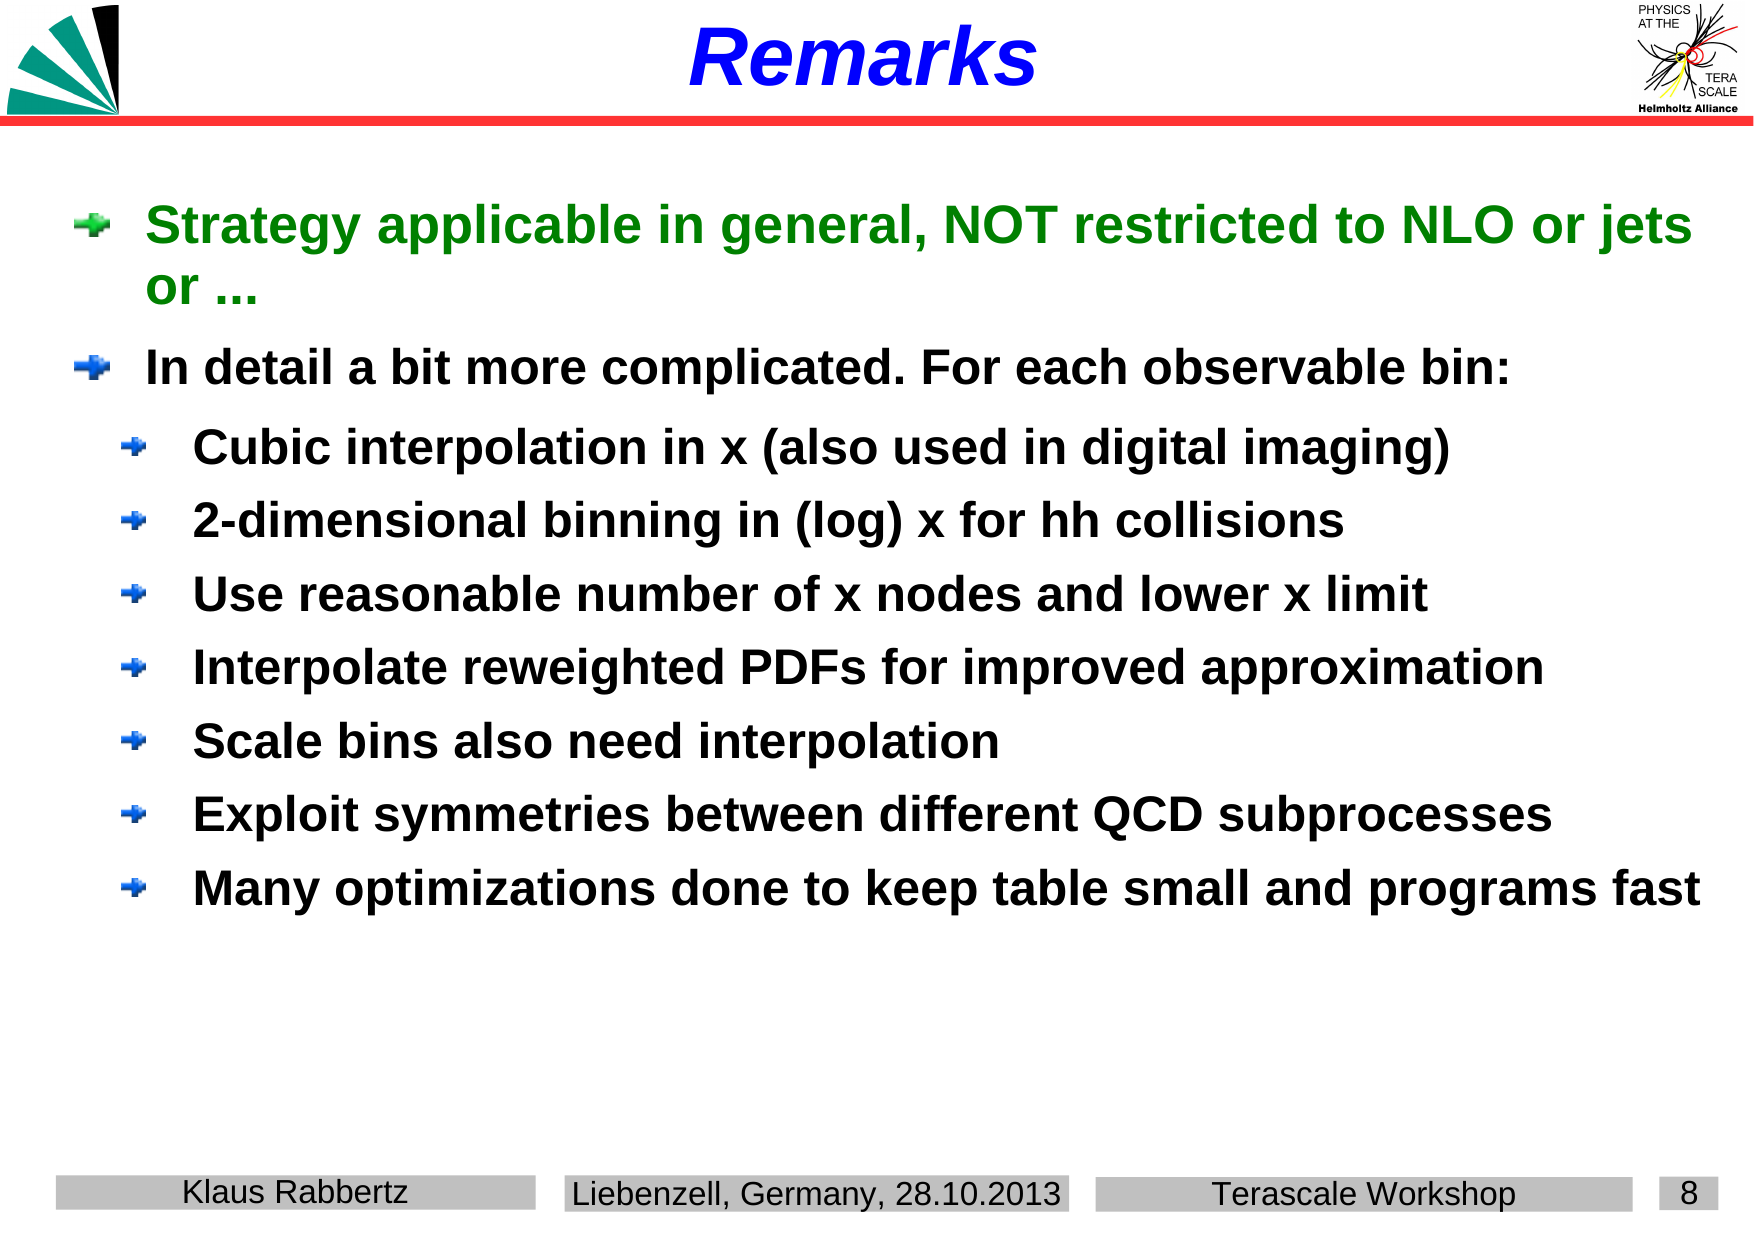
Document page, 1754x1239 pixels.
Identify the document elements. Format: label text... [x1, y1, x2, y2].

list Strategy applicable in general, NOT restricted to NLO or jets or ... In detail a bit more complicated. For each observable bin: Cubic interpolation in x (also used in digital imaging) 2-dimensional binning in (log) x for hh collisions Use reasonable number of x nodes and lower x limit Interpolate reweighted PDFs for improved approximation Scale bins also need interpolation Exploit symmetries between different QCD subprocesses Many optimizations done to keep table small and programs fast [15, 194, 1740, 916]
picture [1631, 1, 1745, 115]
title Remarks [123, 0, 1606, 114]
picture [7, 5, 119, 116]
